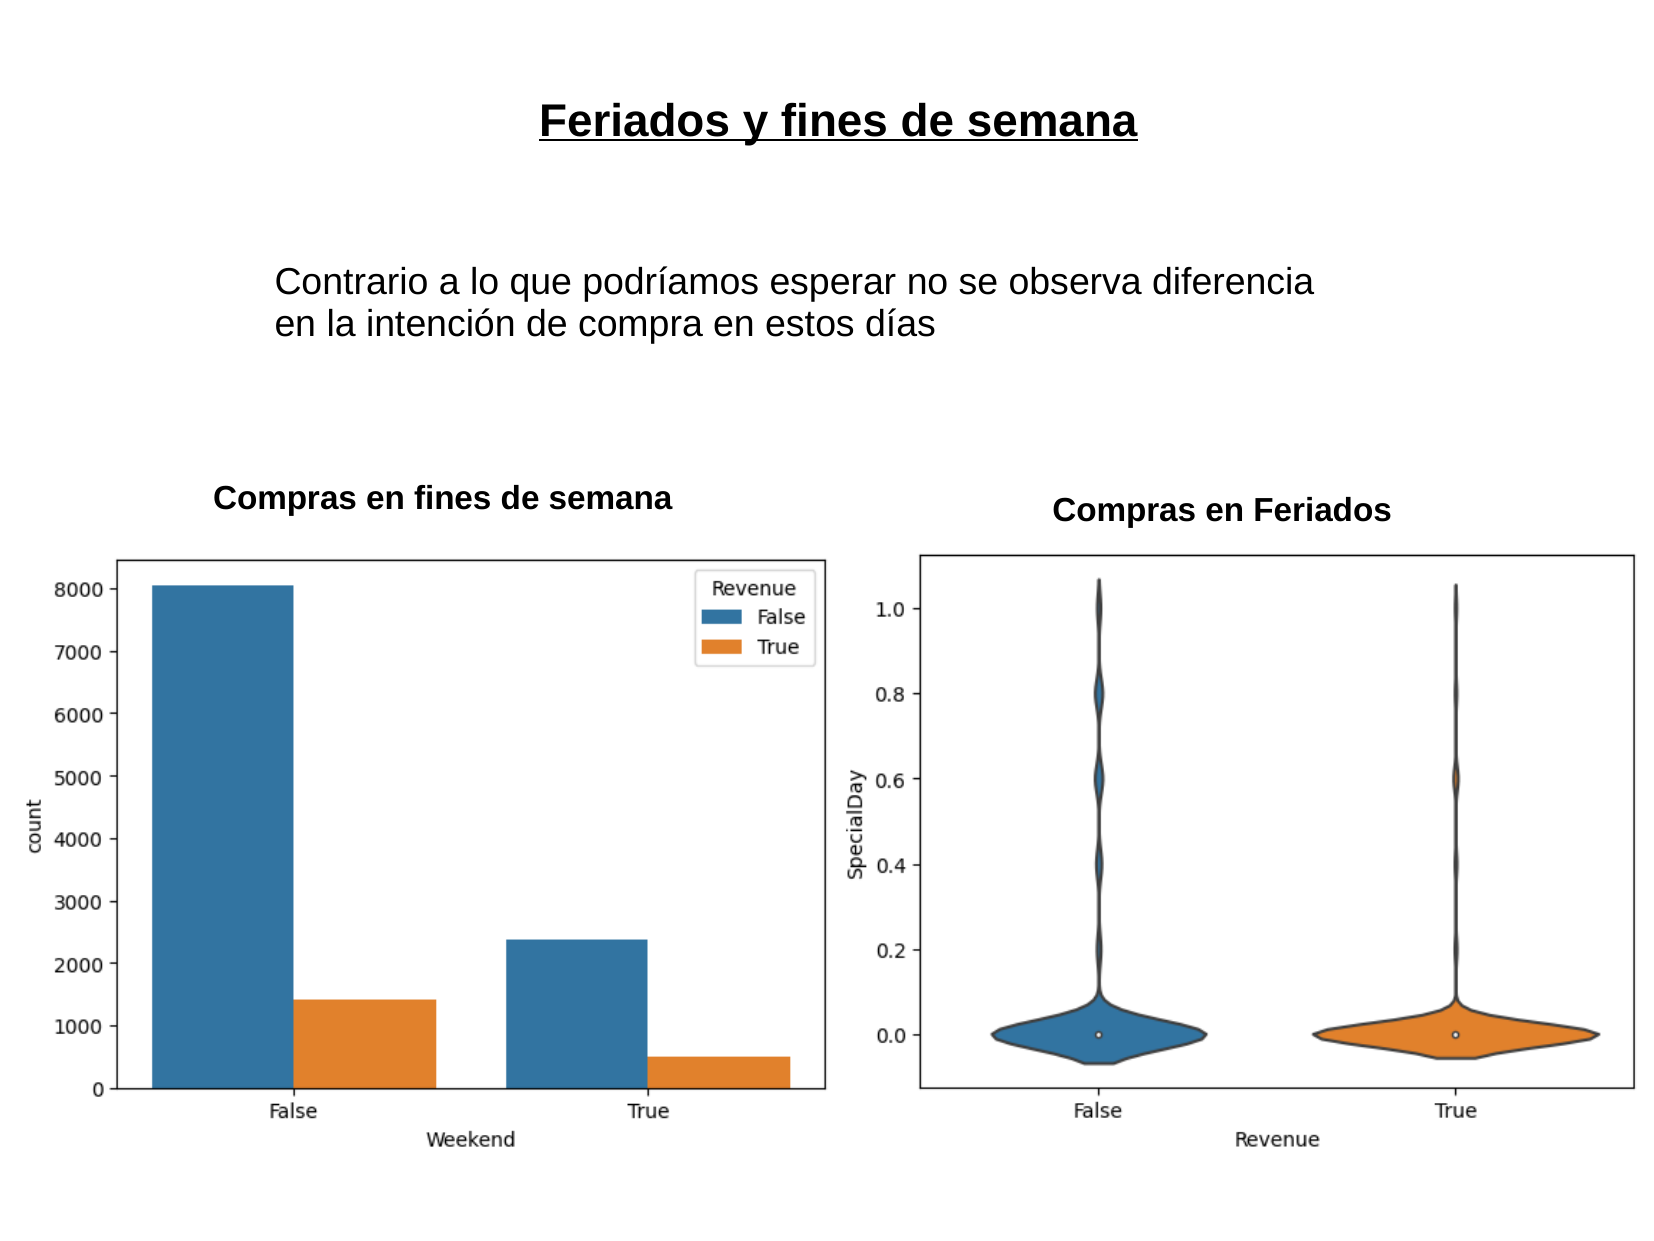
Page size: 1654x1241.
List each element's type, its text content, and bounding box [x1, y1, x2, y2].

text_box Contrario a lo que podríamos esperar no se observa diferencia en la intención de compra en estos días [259, 253, 1347, 353]
text_box Compras en fines de semana [47, 472, 839, 525]
text_box Compras en Feriados [826, 484, 1619, 537]
picture [11, 542, 1648, 1164]
text_box Feriados y fines de semana [59, 87, 1619, 154]
